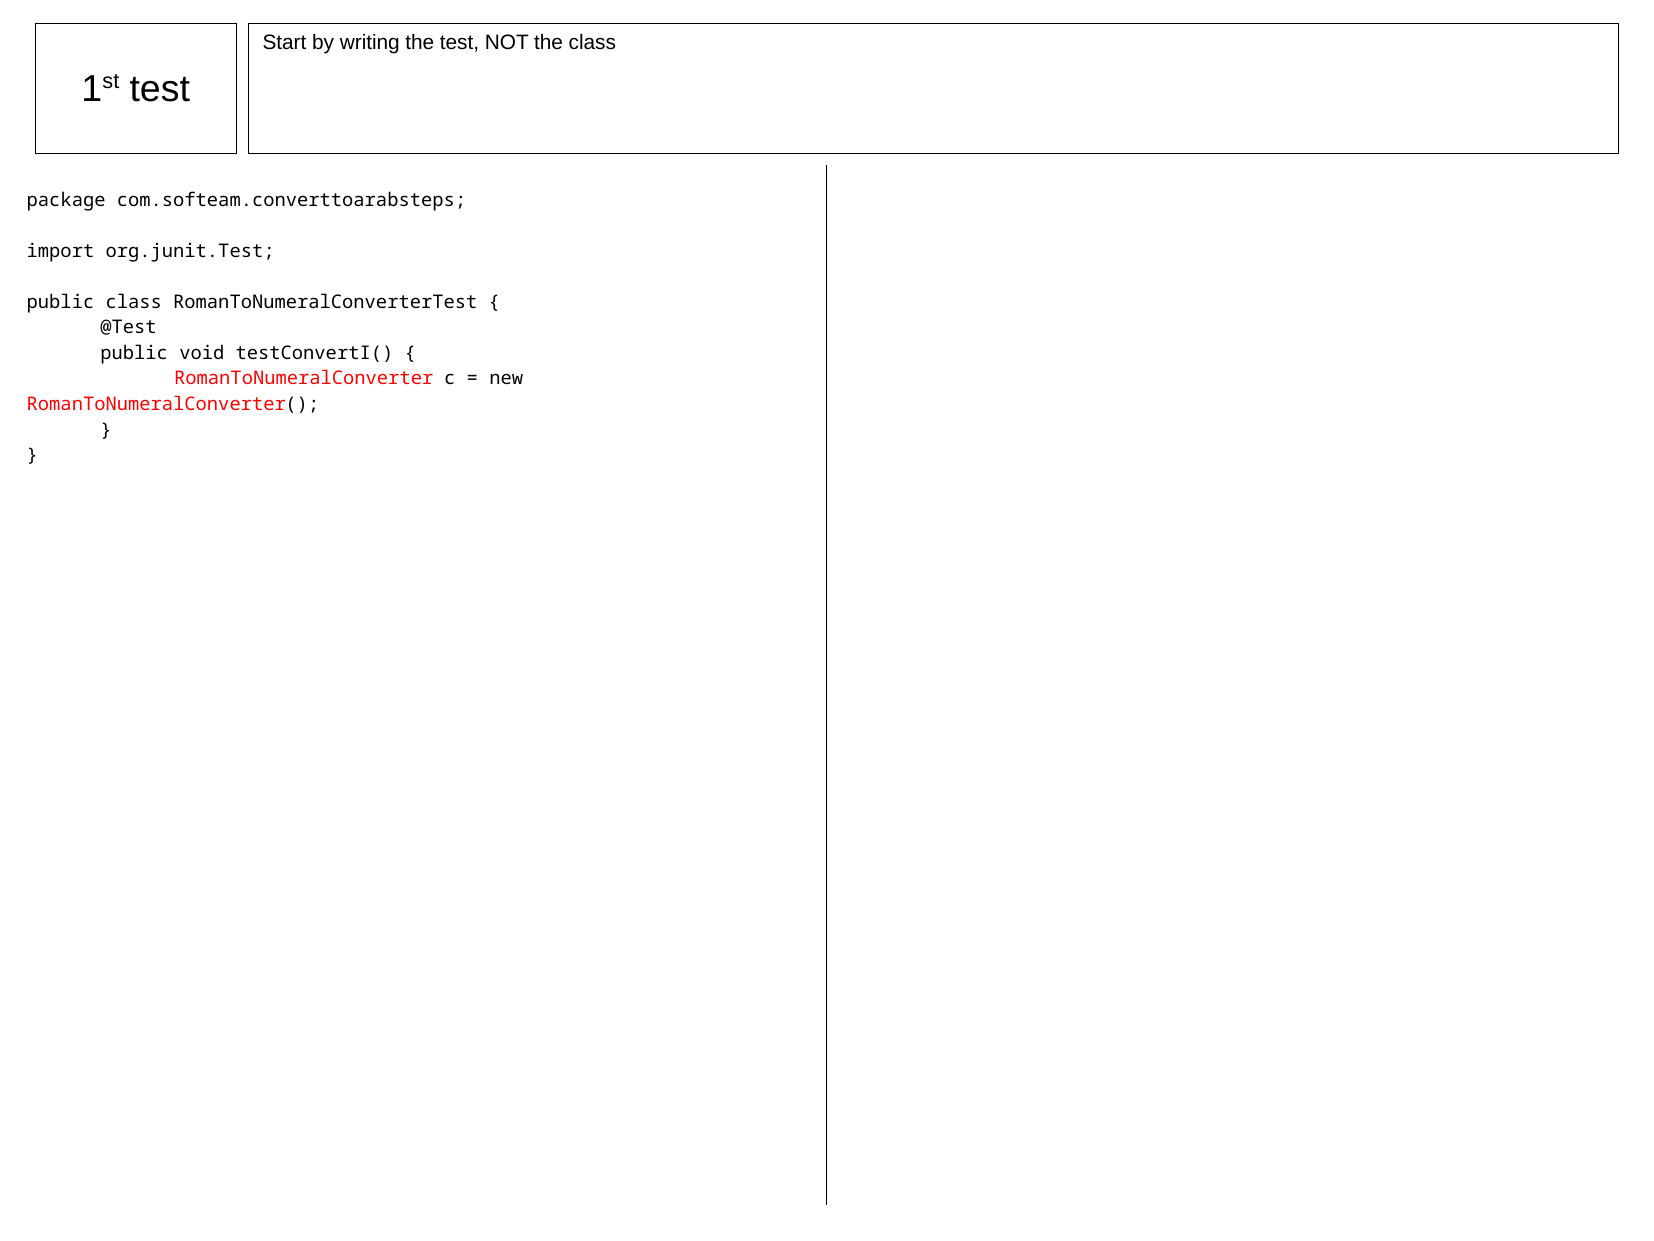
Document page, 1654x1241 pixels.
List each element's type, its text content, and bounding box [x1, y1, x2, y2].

text_box Start by writing the test, NOT the class [248, 23, 1619, 154]
text_box 1st test [35, 23, 237, 154]
text_box package com.softeam.converttoarabsteps; import org.junit.Test; public class RomanToNumeralConverterTest { @Test public void testConvertI() { RomanToNumeralConverter c = new RomanToNumeralConverter(); } } [11, 178, 792, 415]
